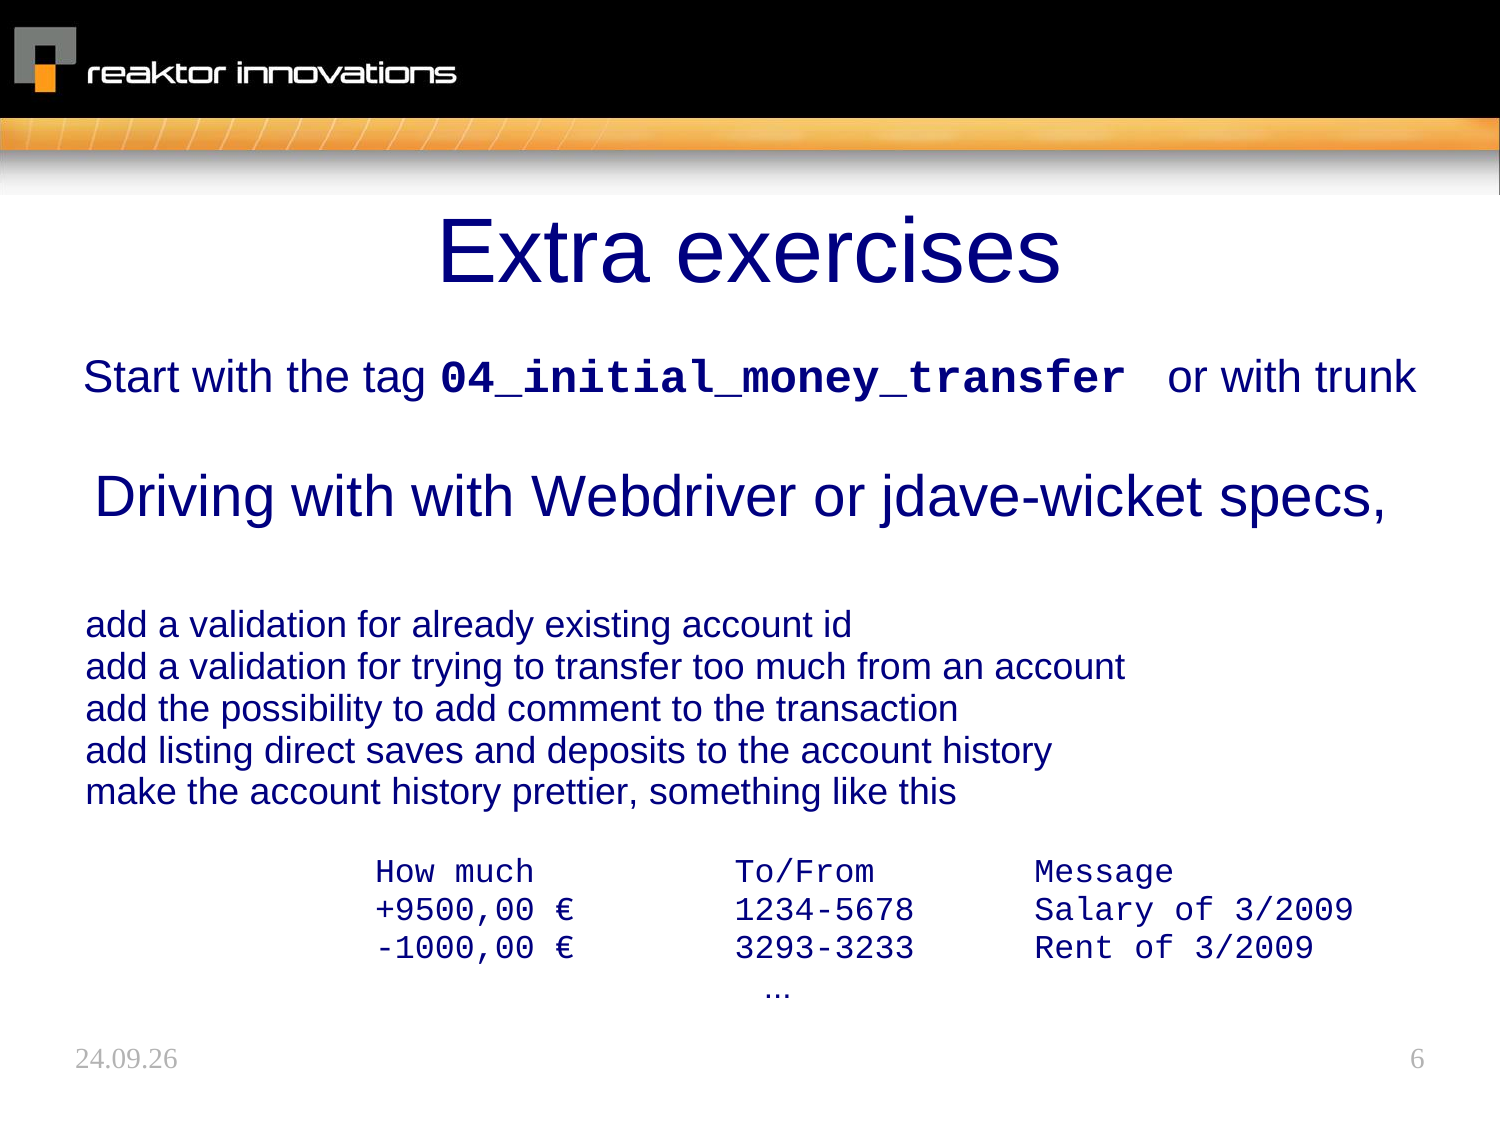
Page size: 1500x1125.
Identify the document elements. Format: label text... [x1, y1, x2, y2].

title Extra exercises [75, 164, 1425, 338]
picture [0, 0, 1500, 195]
subtitle Start with the tag 04_initial_money_transfer or with trunk Driving with with Webdriver or jdave-wicket specs, add a validation for already existing account id add a validation for trying to transfer too much from an account add the possibility to add comment to the transaction add listing direct saves and deposits to the account history make the account history prettier, something like this How much To/From Message +9500,00 € 1234-5678 Salary of 3/2009 -1000,00 € 3293-3233 Rent of 3/2009 ... [75, 338, 1425, 1062]
